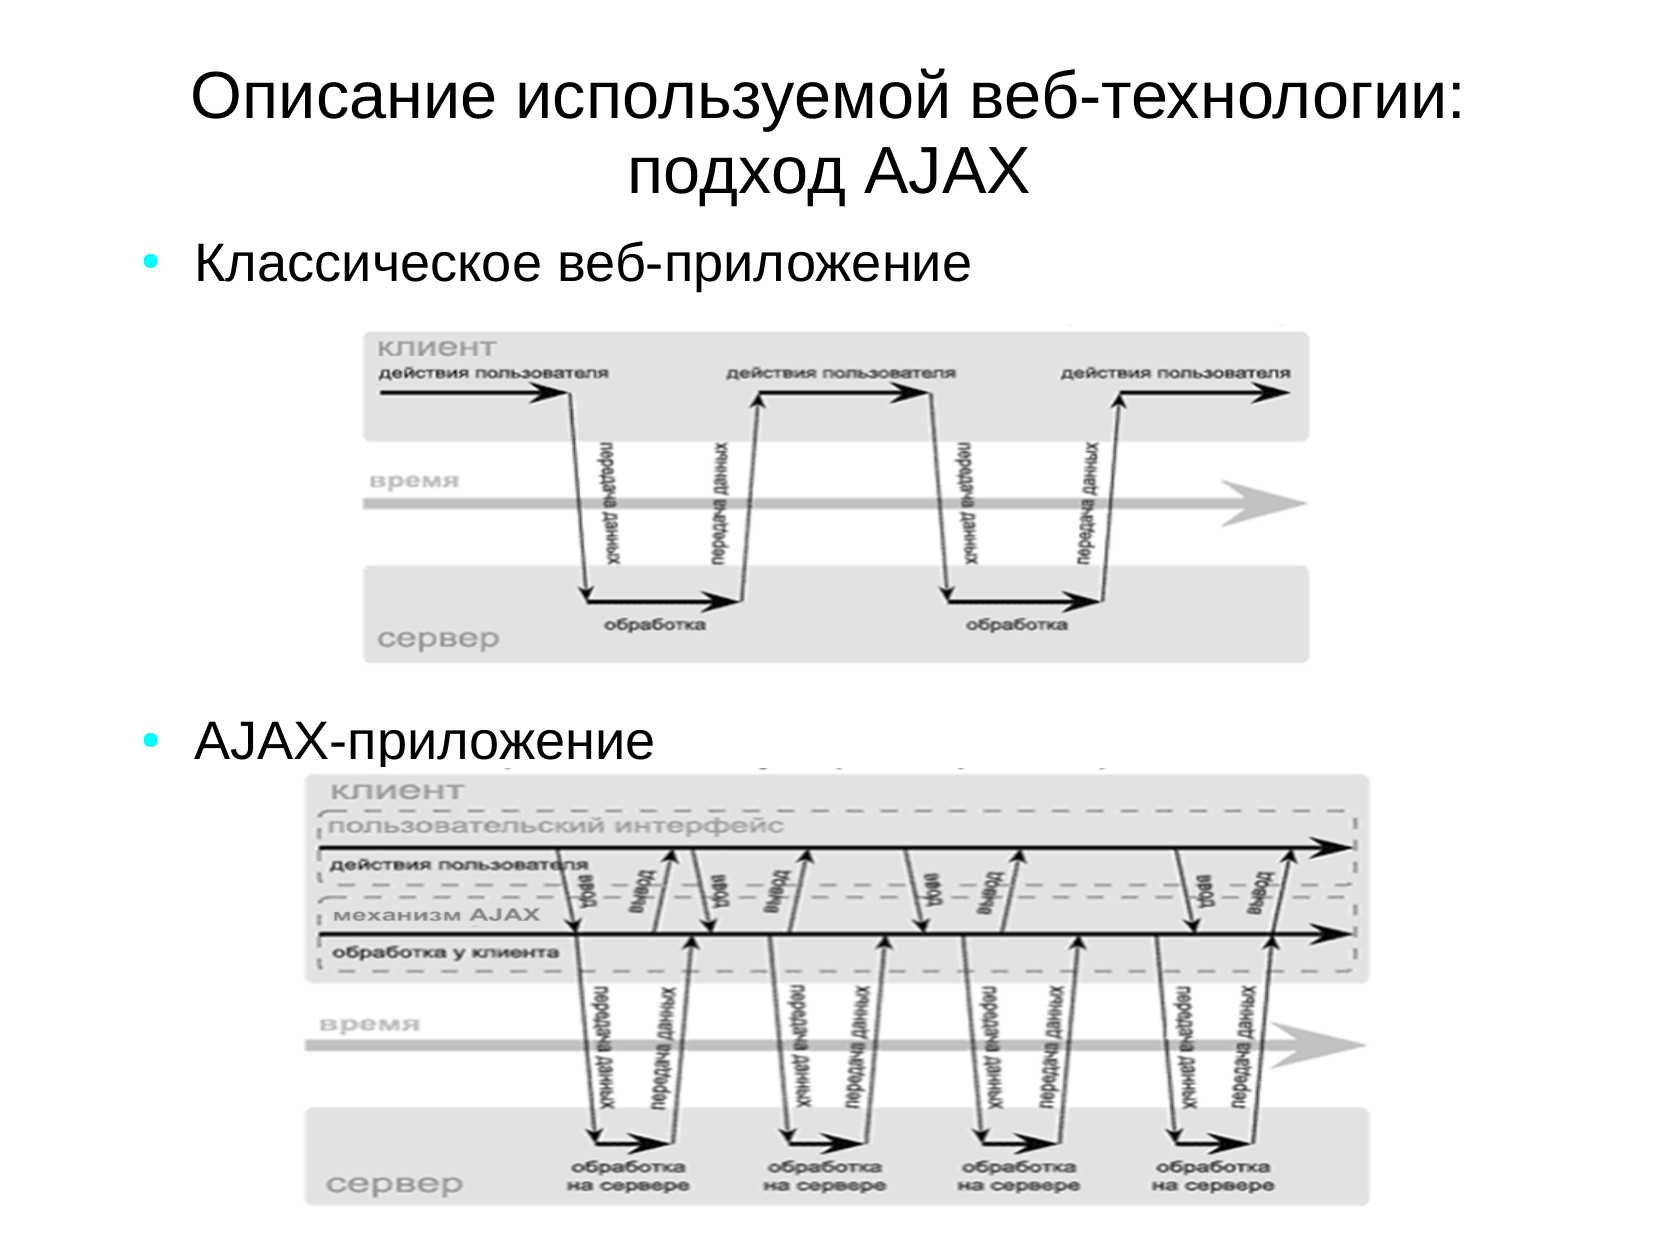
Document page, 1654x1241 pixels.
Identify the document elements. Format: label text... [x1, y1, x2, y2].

list Классическое веб-приложение AJAX-приложение [123, 232, 1536, 1211]
picture [295, 767, 1387, 1211]
title Описание используемой веб-технологии: подход AJAX [123, 29, 1536, 232]
picture [354, 324, 1329, 680]
